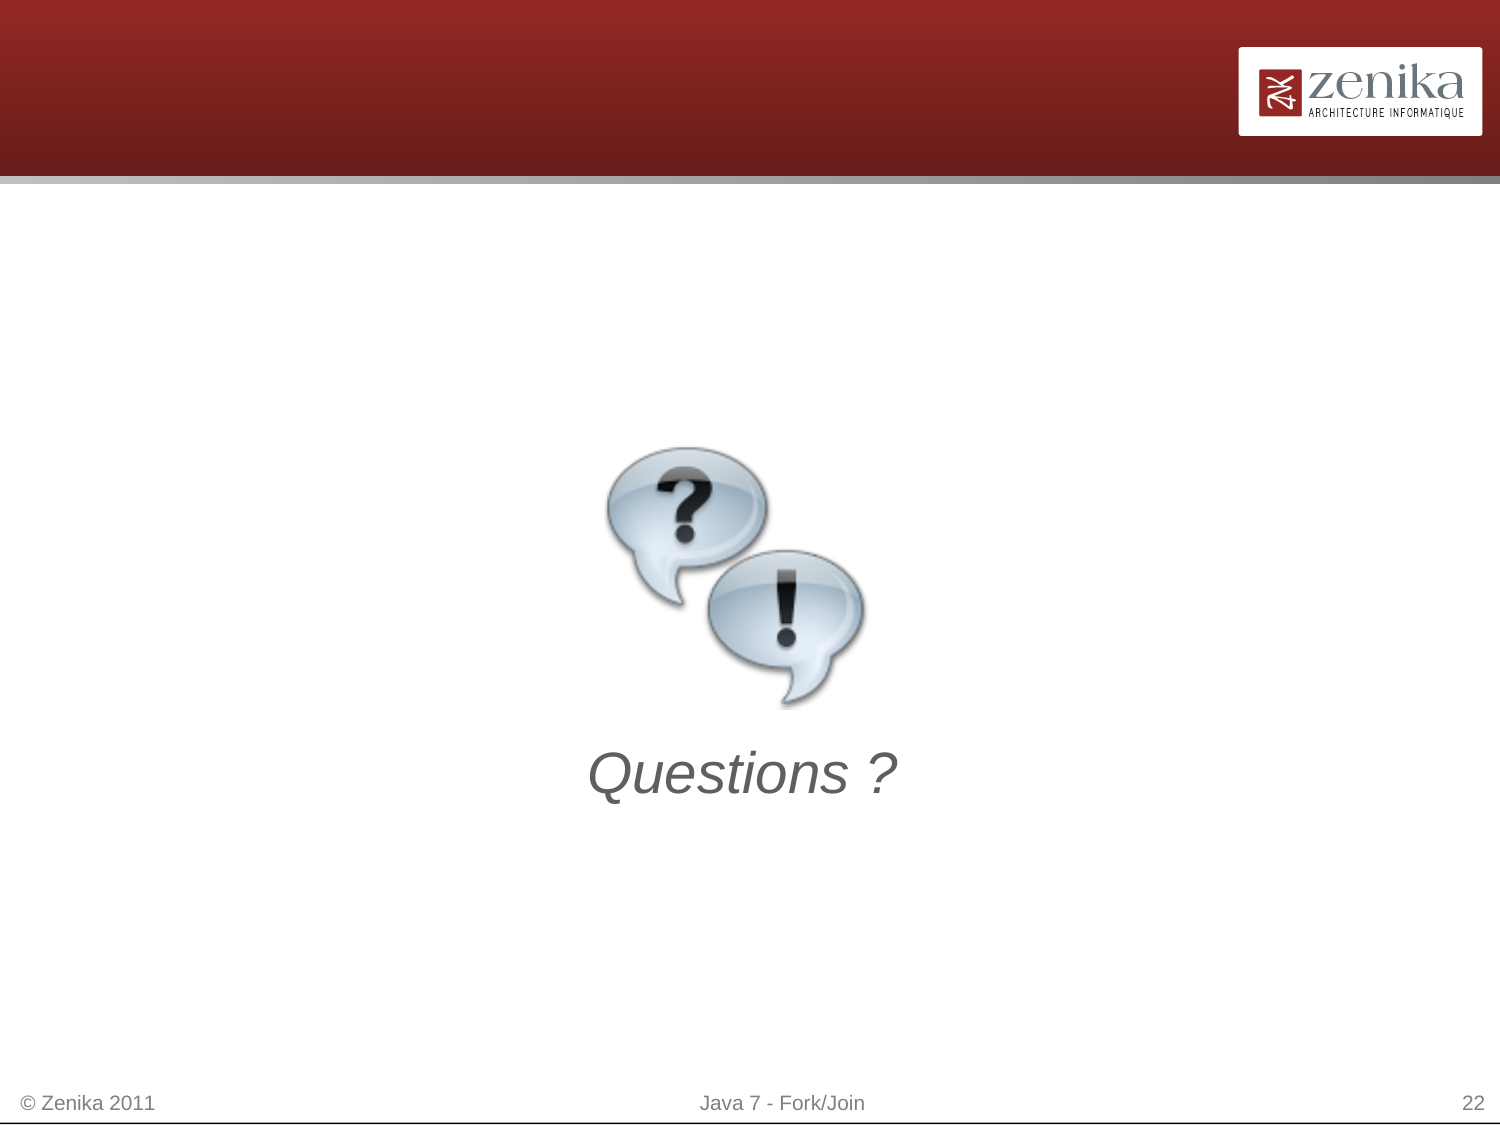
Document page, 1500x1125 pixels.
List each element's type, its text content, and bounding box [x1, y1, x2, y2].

subtitle Questions ? [50, 257, 1435, 1072]
picture [604, 442, 872, 710]
picture [1257, 58, 1464, 125]
